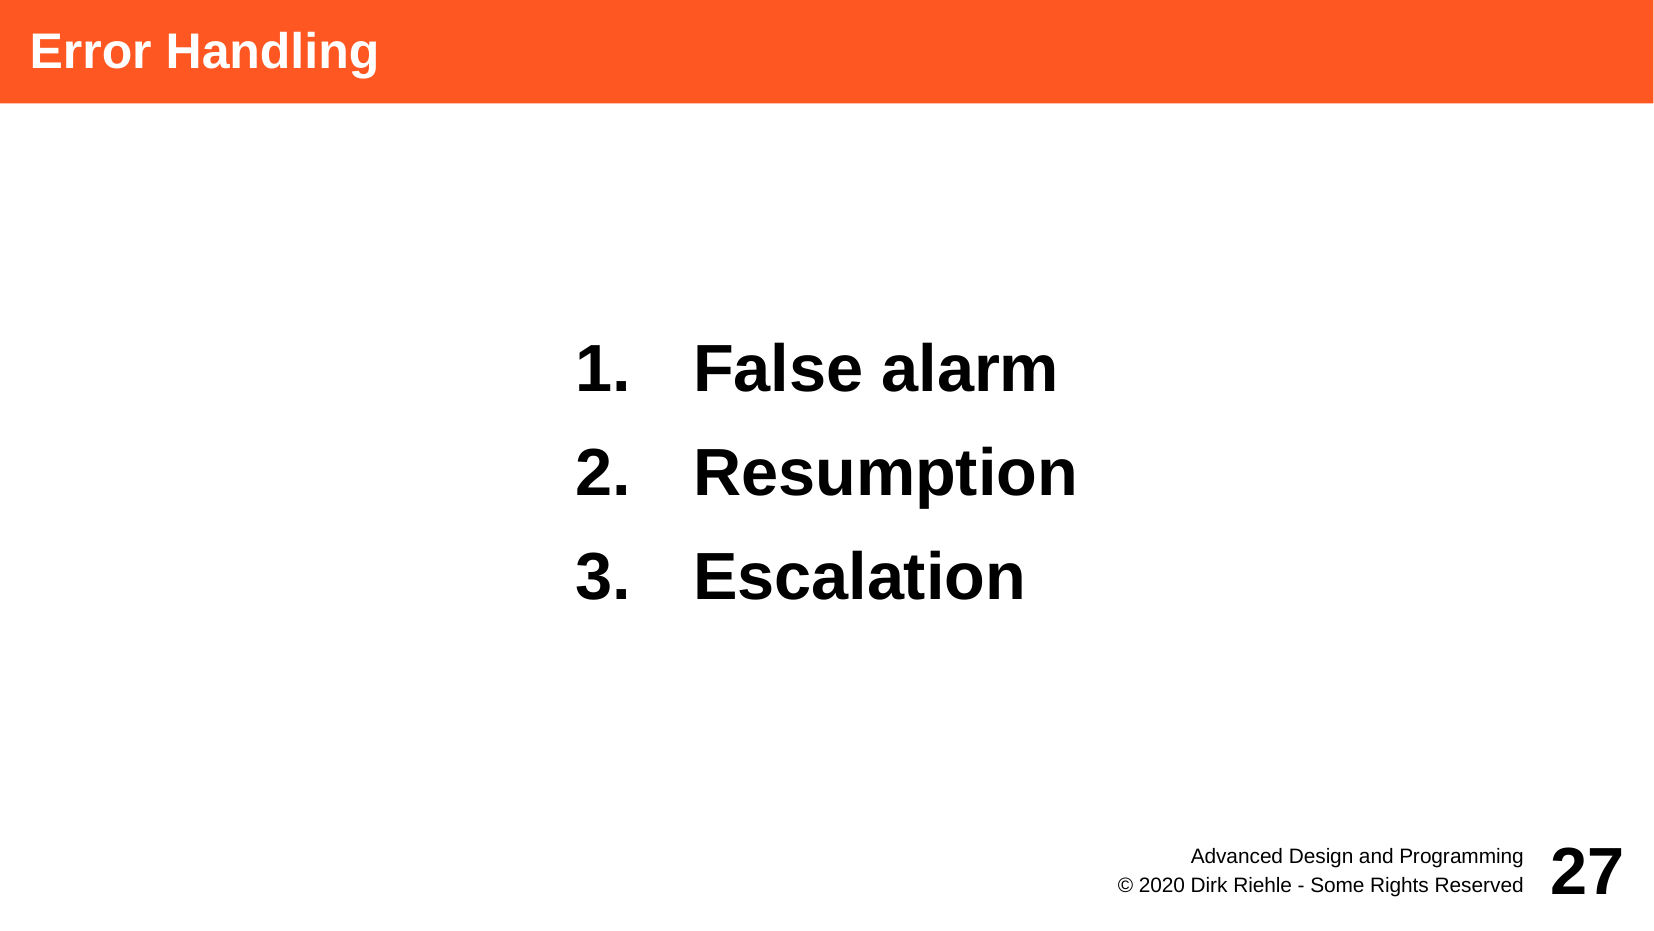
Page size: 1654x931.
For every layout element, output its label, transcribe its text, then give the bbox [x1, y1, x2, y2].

subtitle False alarm Resumption Escalation [29, 132, 1625, 813]
title Error Handling [0, 0, 1654, 104]
